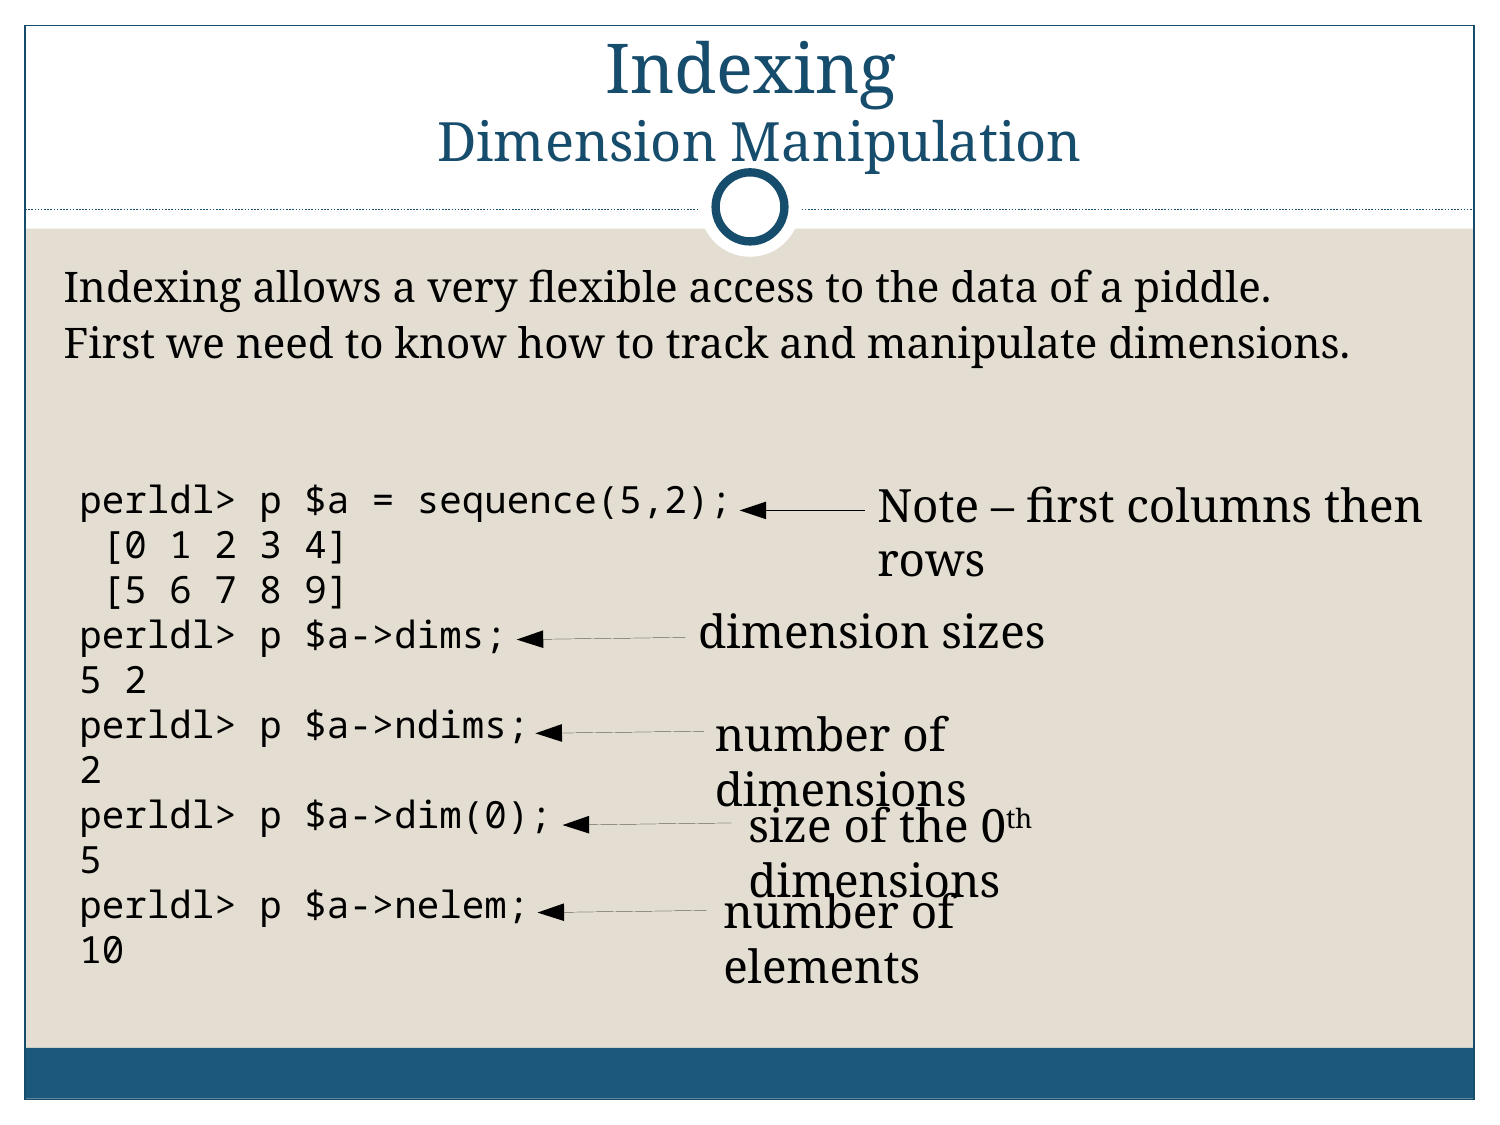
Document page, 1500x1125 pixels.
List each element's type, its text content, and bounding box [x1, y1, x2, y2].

text_box number of dimensions [700, 697, 1213, 773]
title Indexing Dimension Manipulation [59, 17, 1460, 180]
text_box dimension sizes [683, 595, 1094, 673]
text_box number of elements [708, 875, 1128, 950]
text_box size of the 0th dimensions [733, 789, 1298, 865]
text_box perldl> p $a = sequence(5,2); [0 1 2 3 4] [5 6 7 8 9] perldl> p $a->dims; 5 2 perldl> p $a->ndims; 2 perldl> p $a->dim(0); 5 perldl> p $a->nelem; 10 [64, 468, 790, 979]
text_box Note – first columns then rows [862, 468, 1478, 539]
list Indexing allows a very flexible access to the data of a piddle. First we need to know how to track and manipulate dimensions. [12, 259, 1448, 409]
